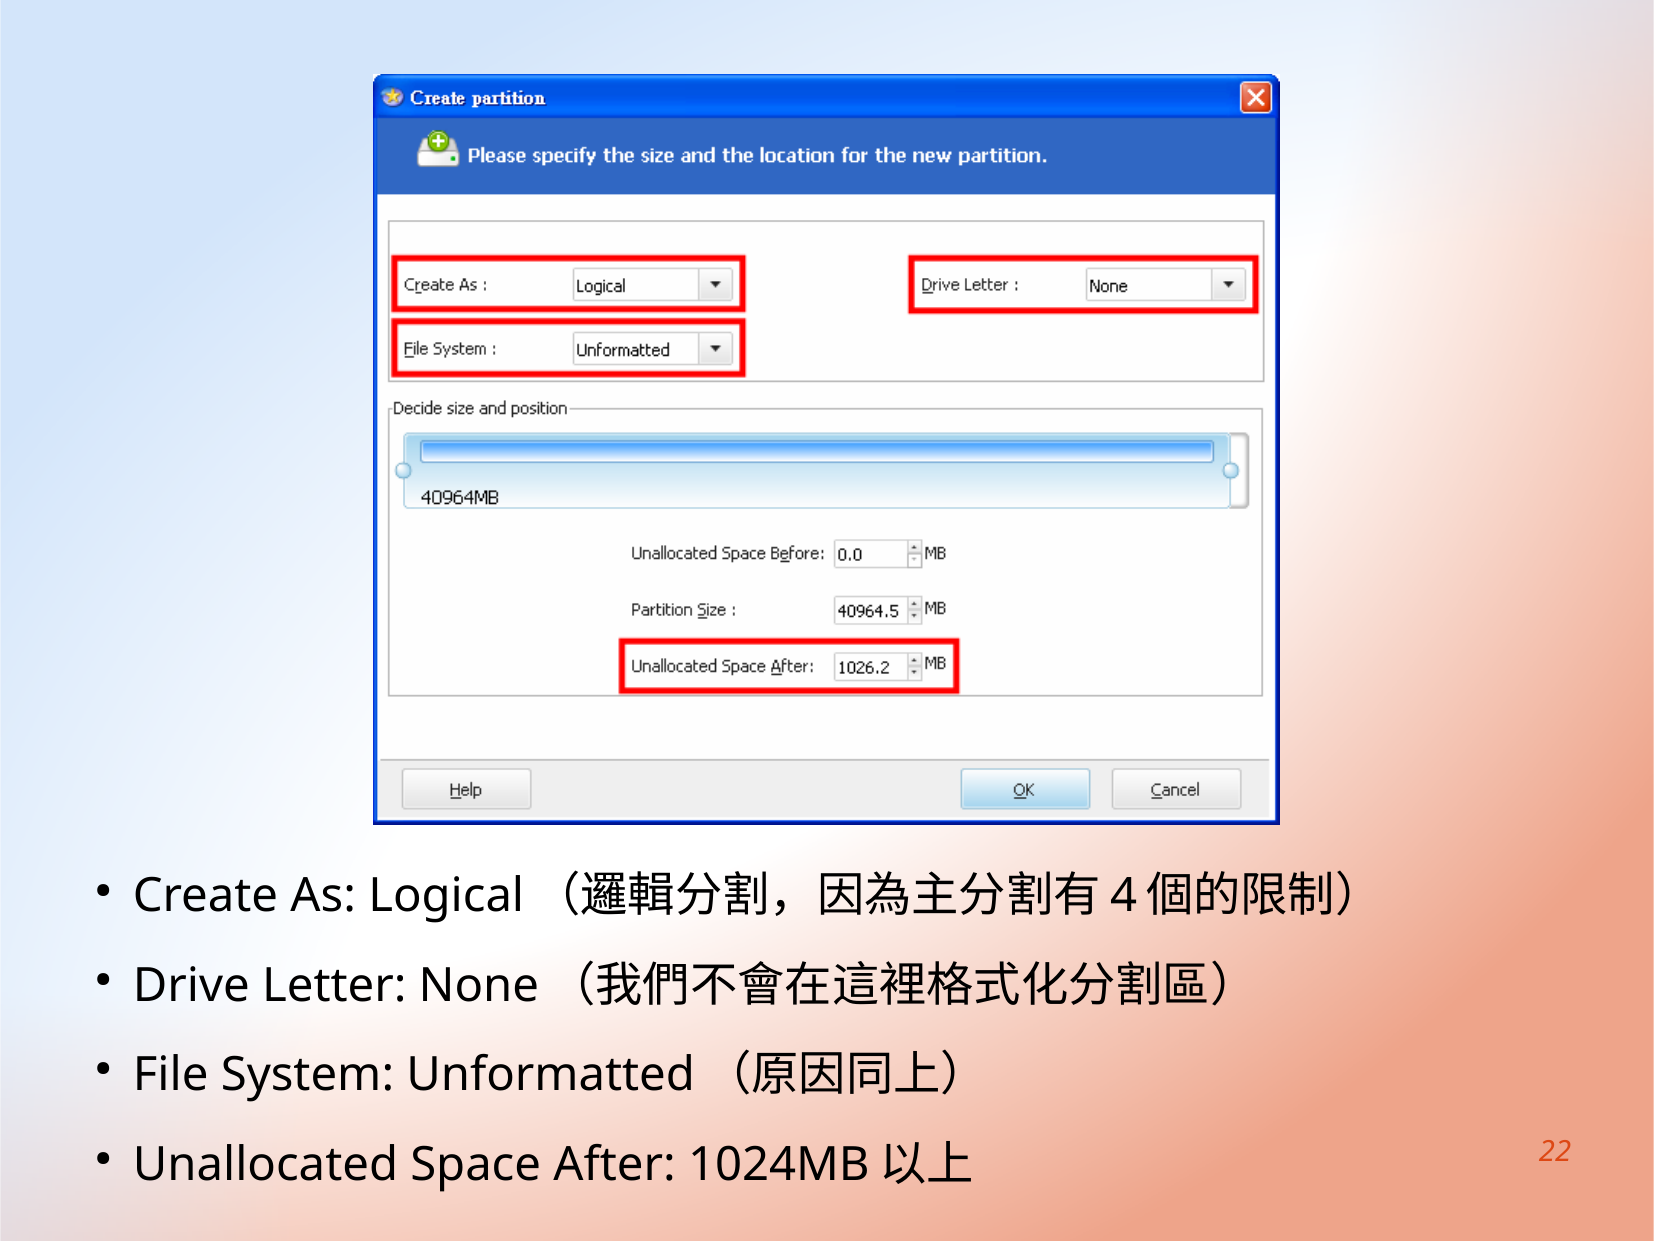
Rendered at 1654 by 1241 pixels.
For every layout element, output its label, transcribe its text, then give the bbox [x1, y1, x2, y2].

picture [0, 0, 1654, 1241]
list Create As: Logical（邏輯分割，因為主分割有4個的限制） Drive Letter: None（我們不會在這裡格式化分割區） File System: Unformatted（原因同上） Unallocated Space After: 1024MB以上 [82, 857, 1571, 1201]
